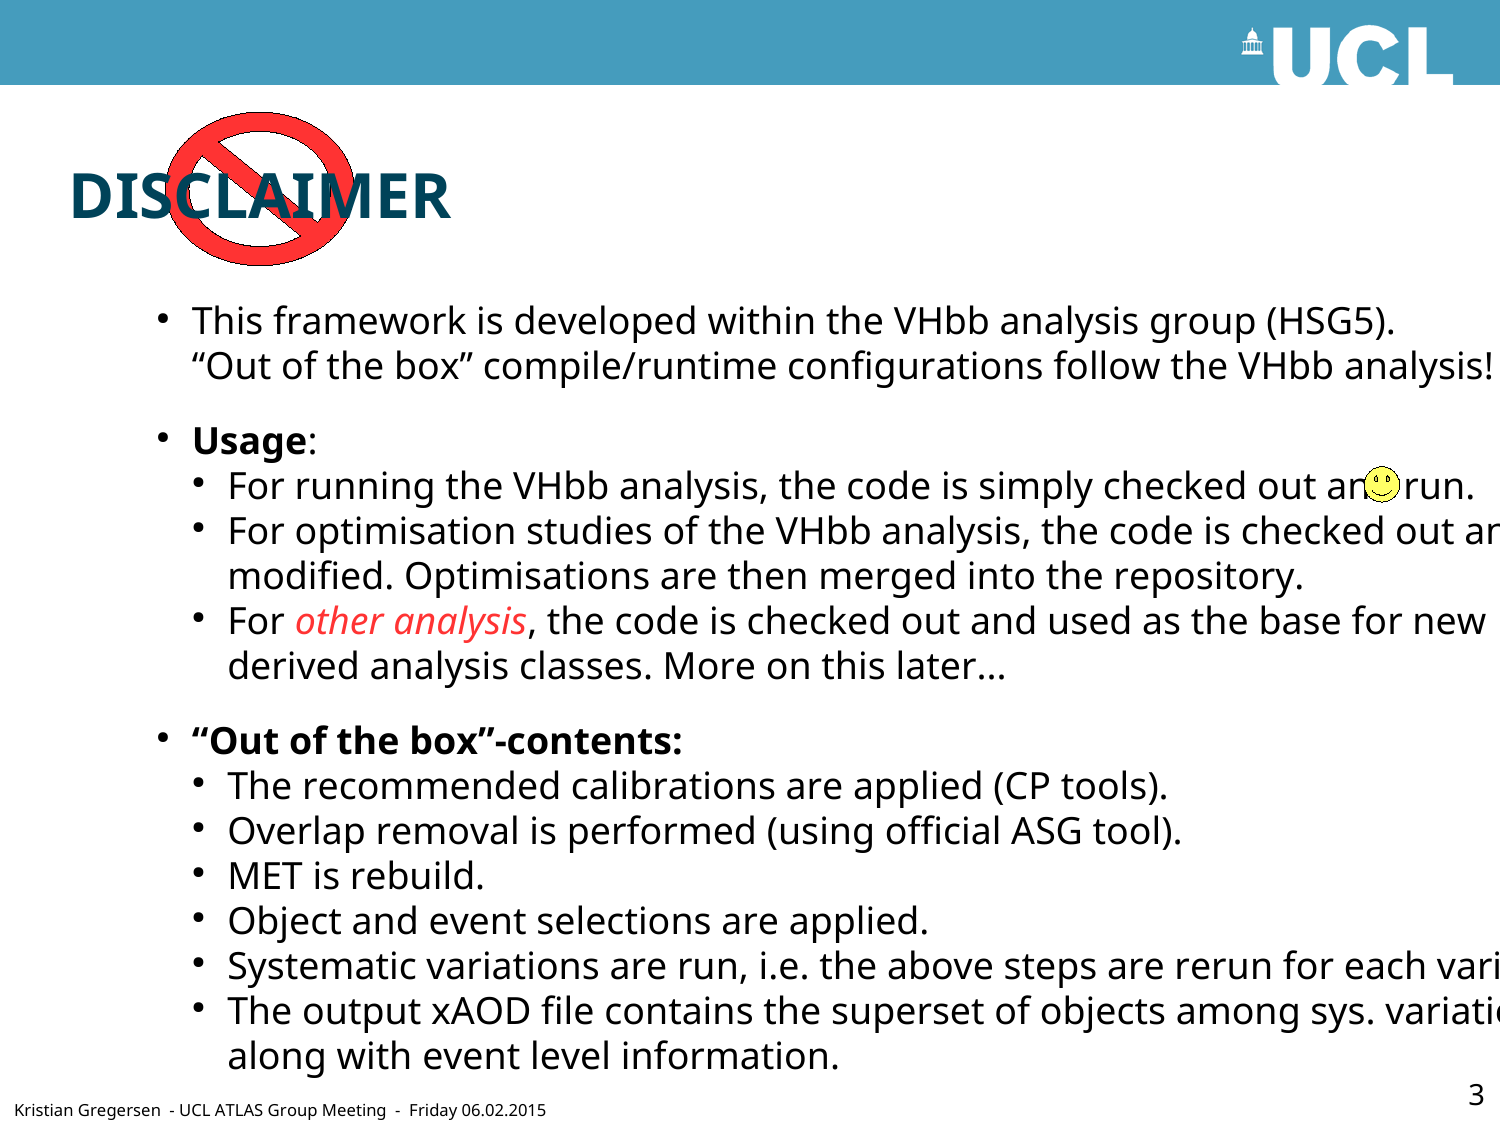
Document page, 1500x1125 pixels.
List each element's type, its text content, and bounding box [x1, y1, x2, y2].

text_box [179, 112, 340, 148]
text_box This framework is developed within the VHbb analysis group (HSG5). “Out of the box” compile/runtime configurations follow the VHbb analysis! Usage: For running the VHbb analysis, the code is simply checked out and run. For optimisation studies of the VHbb analysis, the code is checked out and modified. Optimisations are then merged into the repository. For other analysis, the code is checked out and used as the base for new derived analysis classes. More on this later... “Out of the box”-contents: The recommended calibrations are applied (CP tools). Overlap removal is performed (using official ASG tool). MET is rebuild. Object and event selections are applied. Systematic variations are run, i.e. the above steps are rerun for each variation. The output xAOD file contains the superset of objects among sys. variations, along with event level information. [141, 289, 1471, 1085]
text_box [1364, 466, 1400, 503]
title DISCLAIMER [54, 148, 1447, 378]
picture [0, 0, 1500, 85]
